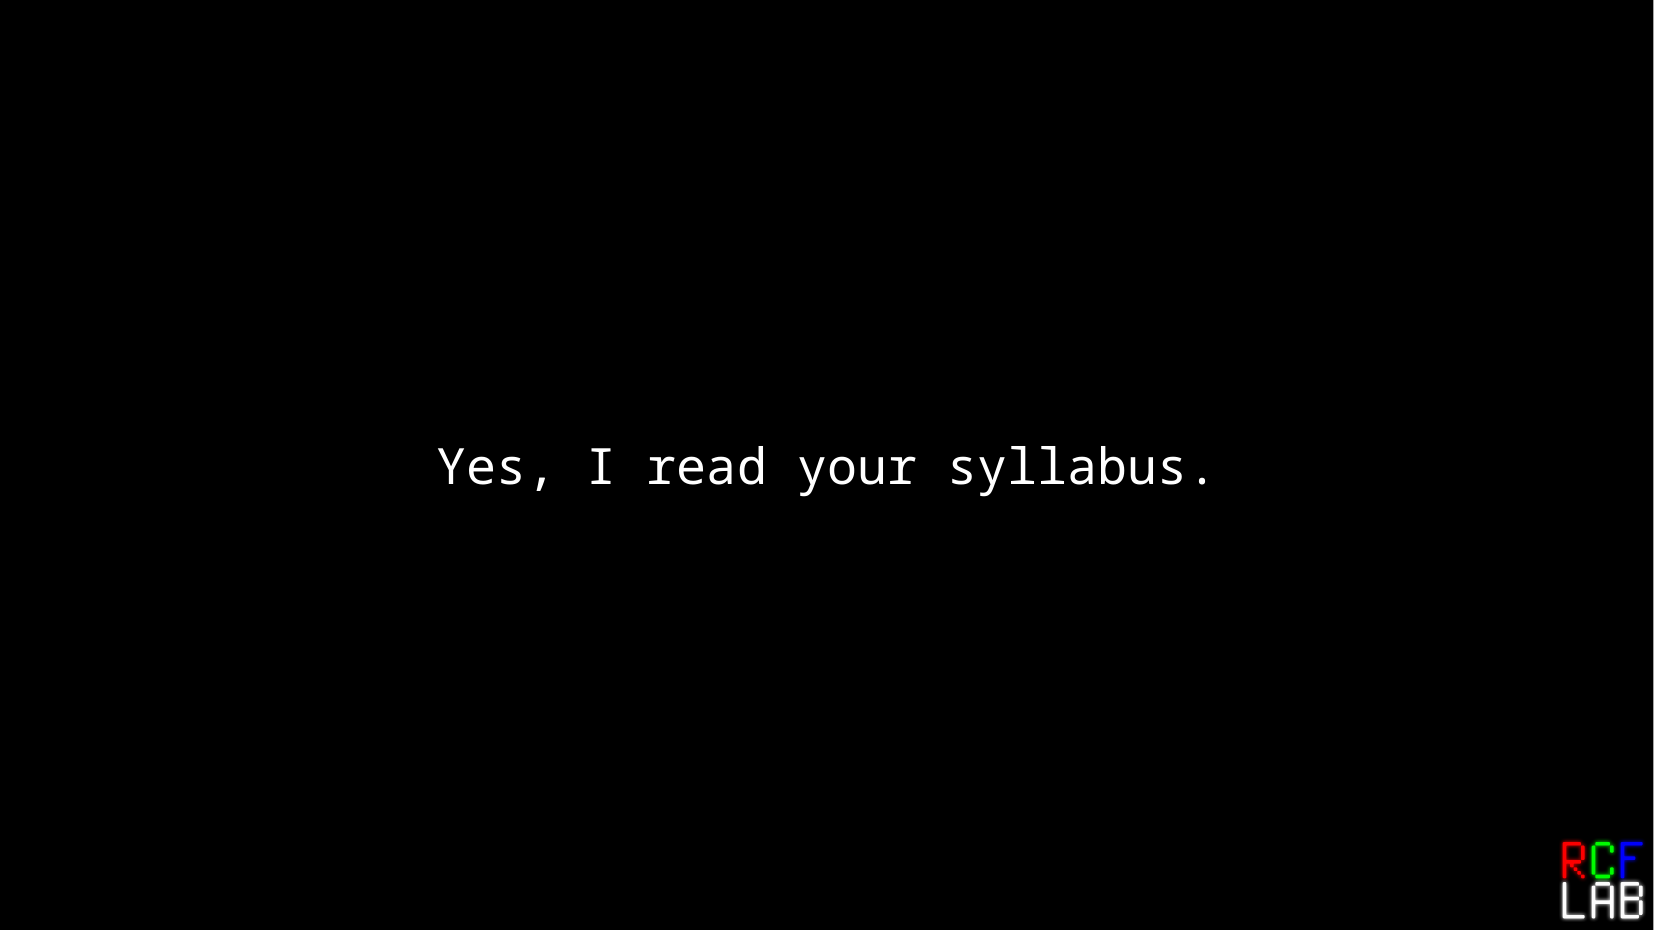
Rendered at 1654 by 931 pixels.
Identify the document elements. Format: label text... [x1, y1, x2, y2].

list Yes, I read your syllabus. [271, 133, 1382, 797]
picture [1559, 838, 1646, 922]
